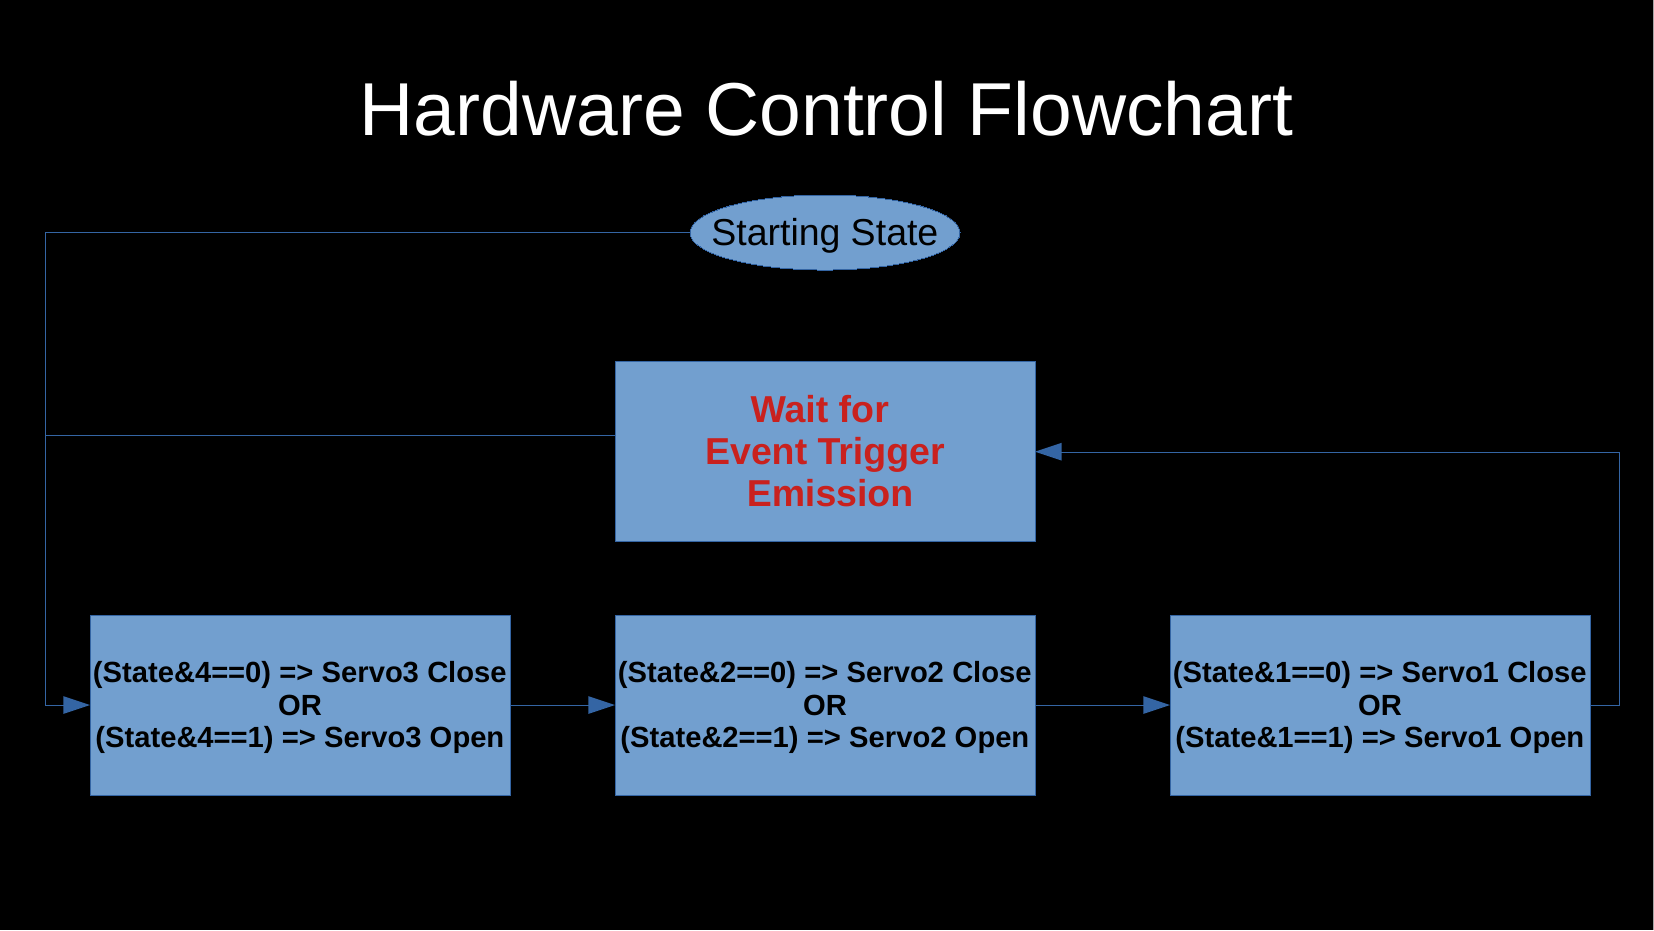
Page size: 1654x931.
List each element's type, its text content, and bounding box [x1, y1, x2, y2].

text_box (State&1==0) => Servo1 Close OR (State&1==1) => Servo1 Open [1170, 615, 1591, 796]
text_box Wait for Event Trigger Emission [615, 361, 1036, 542]
text_box Hardware Control Flowchart [46, 233, 694, 243]
text_box Starting State [690, 195, 961, 271]
text_box (State&4==0) => Servo3 Close OR (State&4==1) => Servo3 Open [90, 615, 511, 796]
text_box Hardware Control Flowchart [0, 60, 1654, 243]
text_box (State&2==0) => Servo2 Close OR (State&2==1) => Servo2 Open [615, 615, 1036, 796]
